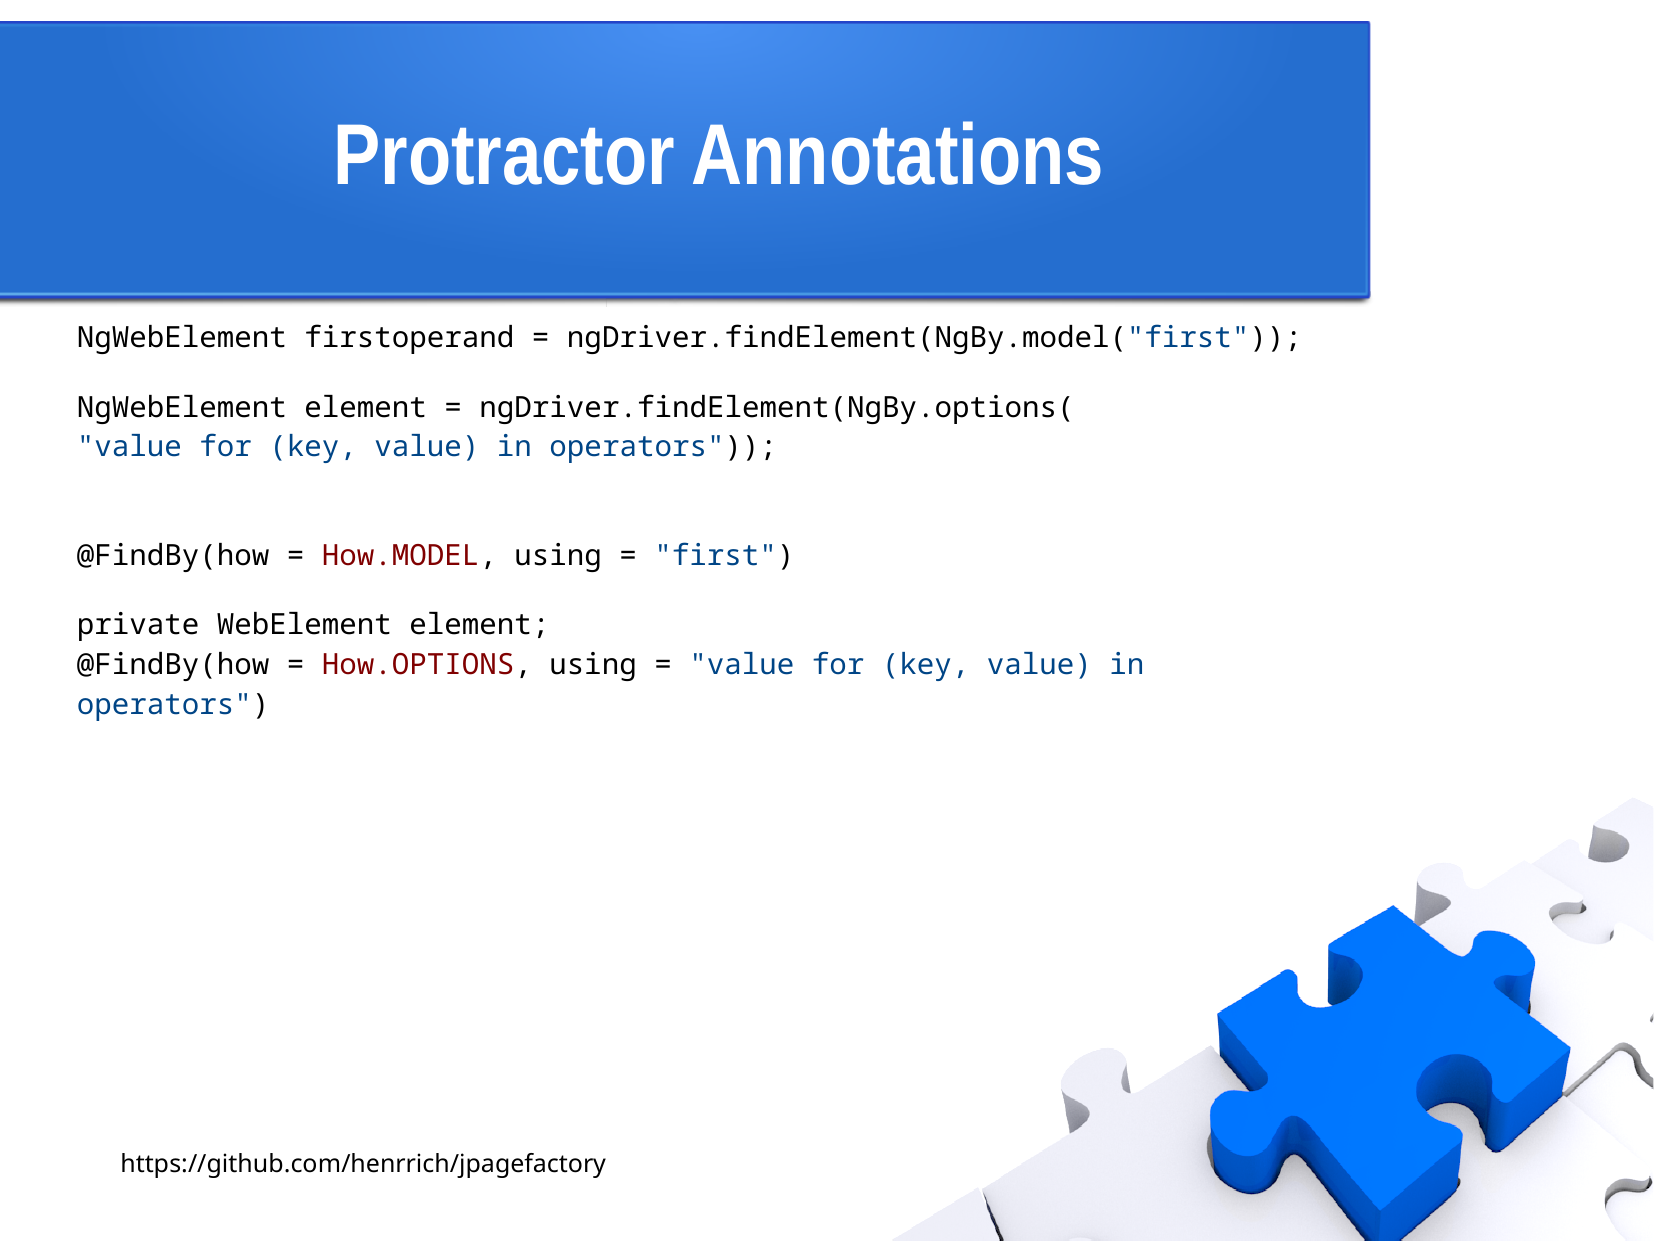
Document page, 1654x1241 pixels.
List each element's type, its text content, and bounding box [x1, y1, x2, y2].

list NgWebElement firstoperand = ngDriver.findElement(NgBy.model("first")); NgWebElement element = ngDriver.findElement(NgBy.options( "value for (key, value) in operators")); @FindBy(how = How.MODEL, using = "first") private WebElement element; @FindBy(how = How.OPTIONS, using = "value for (key, value) in operators") [76, 316, 1312, 841]
title Protractor Annotations [82, 49, 1356, 257]
picture [872, 655, 1654, 1241]
picture [0, 21, 1375, 307]
text_box https://github.com/henrrich/jpagefactory [105, 1137, 991, 1190]
